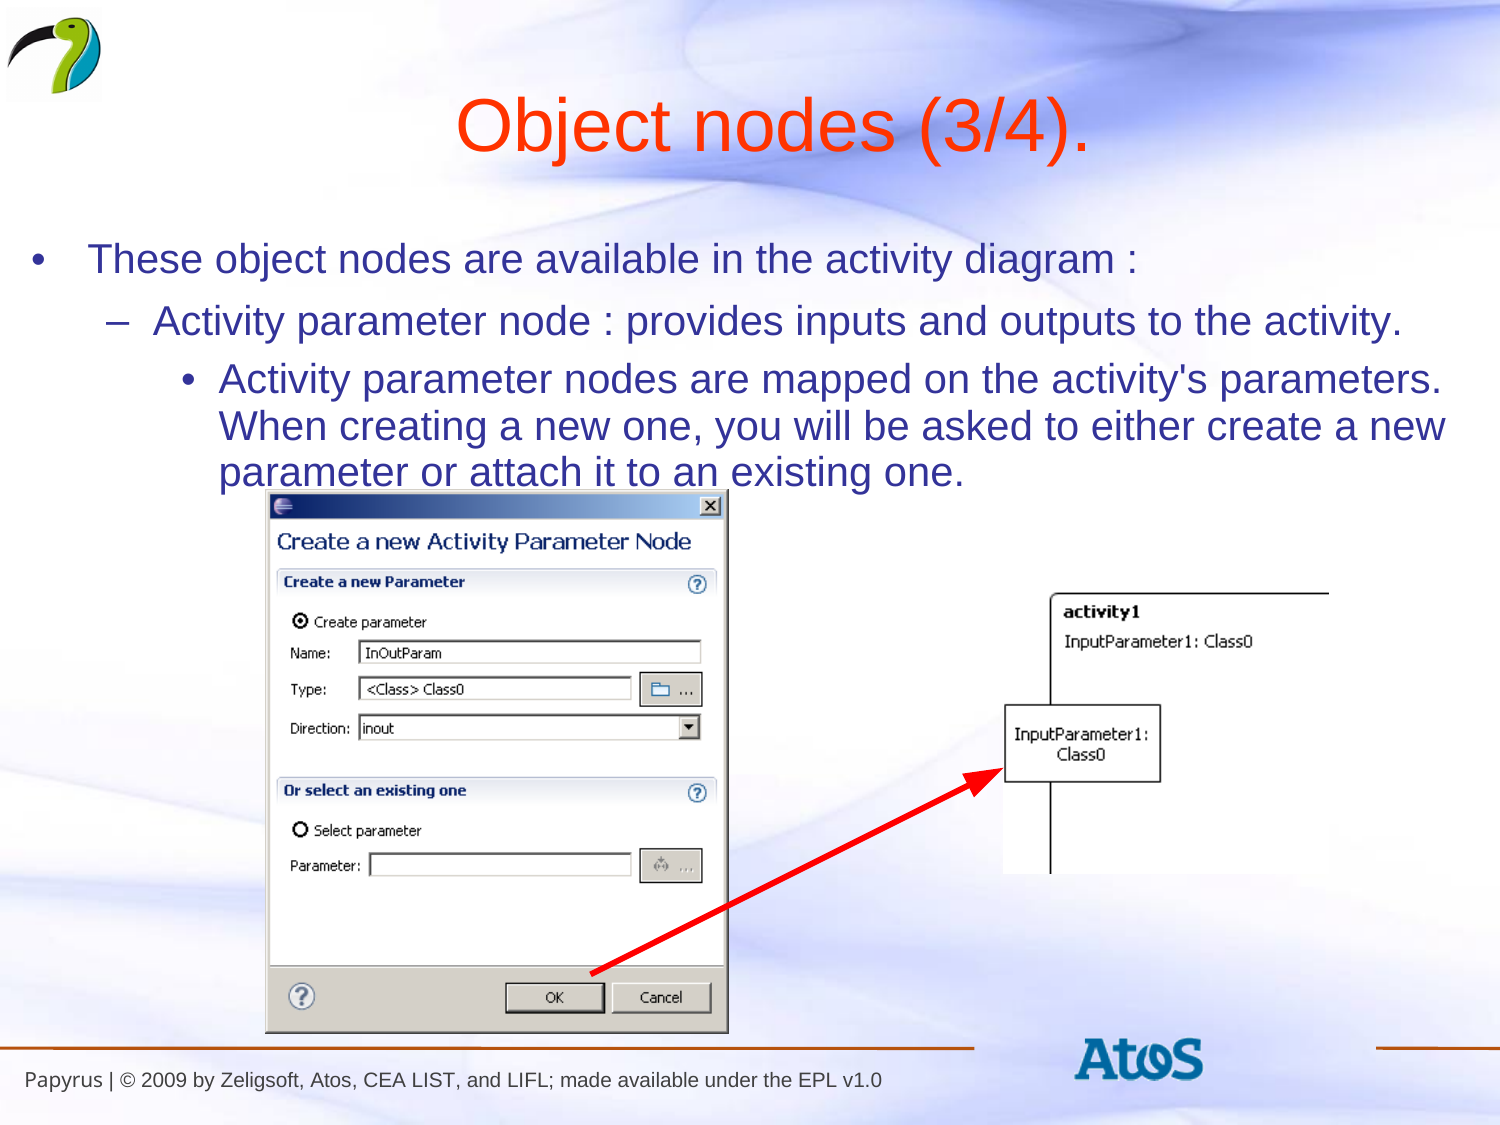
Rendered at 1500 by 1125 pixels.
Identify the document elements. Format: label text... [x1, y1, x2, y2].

list These object nodes are available in the activity diagram : Activity parameter node : provides inputs and outputs to the activity. Activity parameter nodes are mapped on the activity's parameters. When creating a new one, you will be asked to either create a new parameter or attach it to an existing one. [31, 236, 1469, 975]
picture [0, 0, 1500, 1125]
title Object nodes (3/4). [283, 64, 1264, 186]
